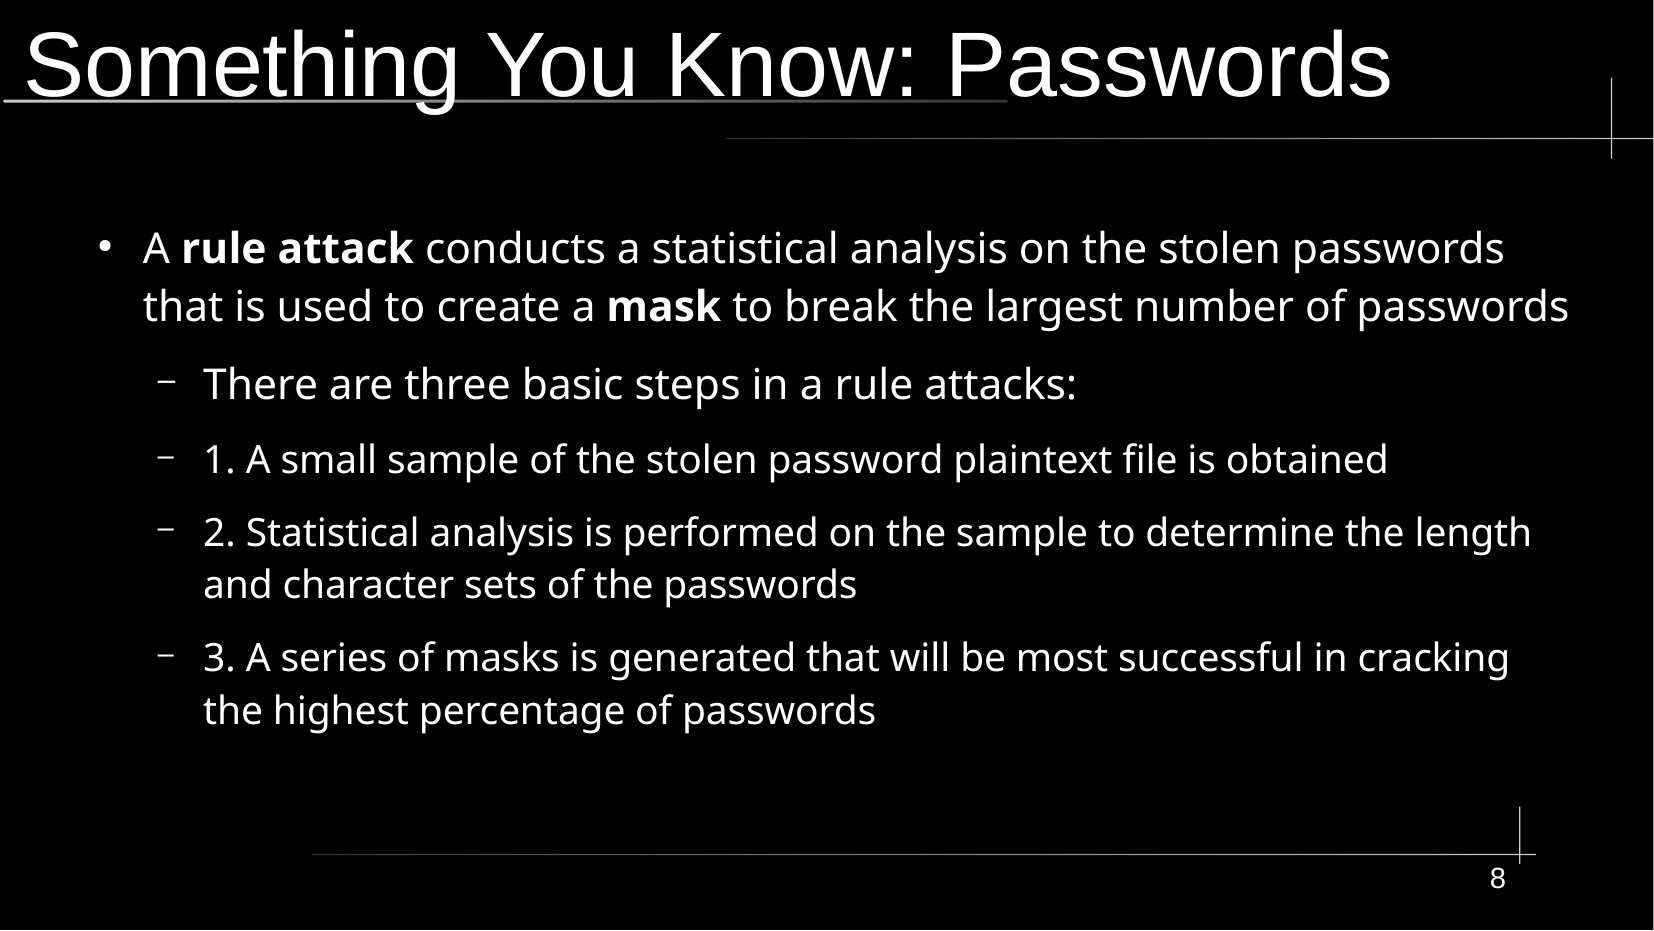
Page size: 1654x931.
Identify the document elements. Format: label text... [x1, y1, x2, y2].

title Something You Know: Passwords [23, 11, 1589, 119]
list A rule attack conducts a statistical analysis on the stolen passwords that is used to create a mask to break the largest number of passwords There are three basic steps in a rule attacks: 1. A small sample of the stolen password plaintext file is obtained 2. Statistical analysis is performed on the sample to determine the length and character sets of the passwords 3. A series of masks is generated that will be most successful in cracking the highest percentage of passwords [82, 217, 1571, 758]
